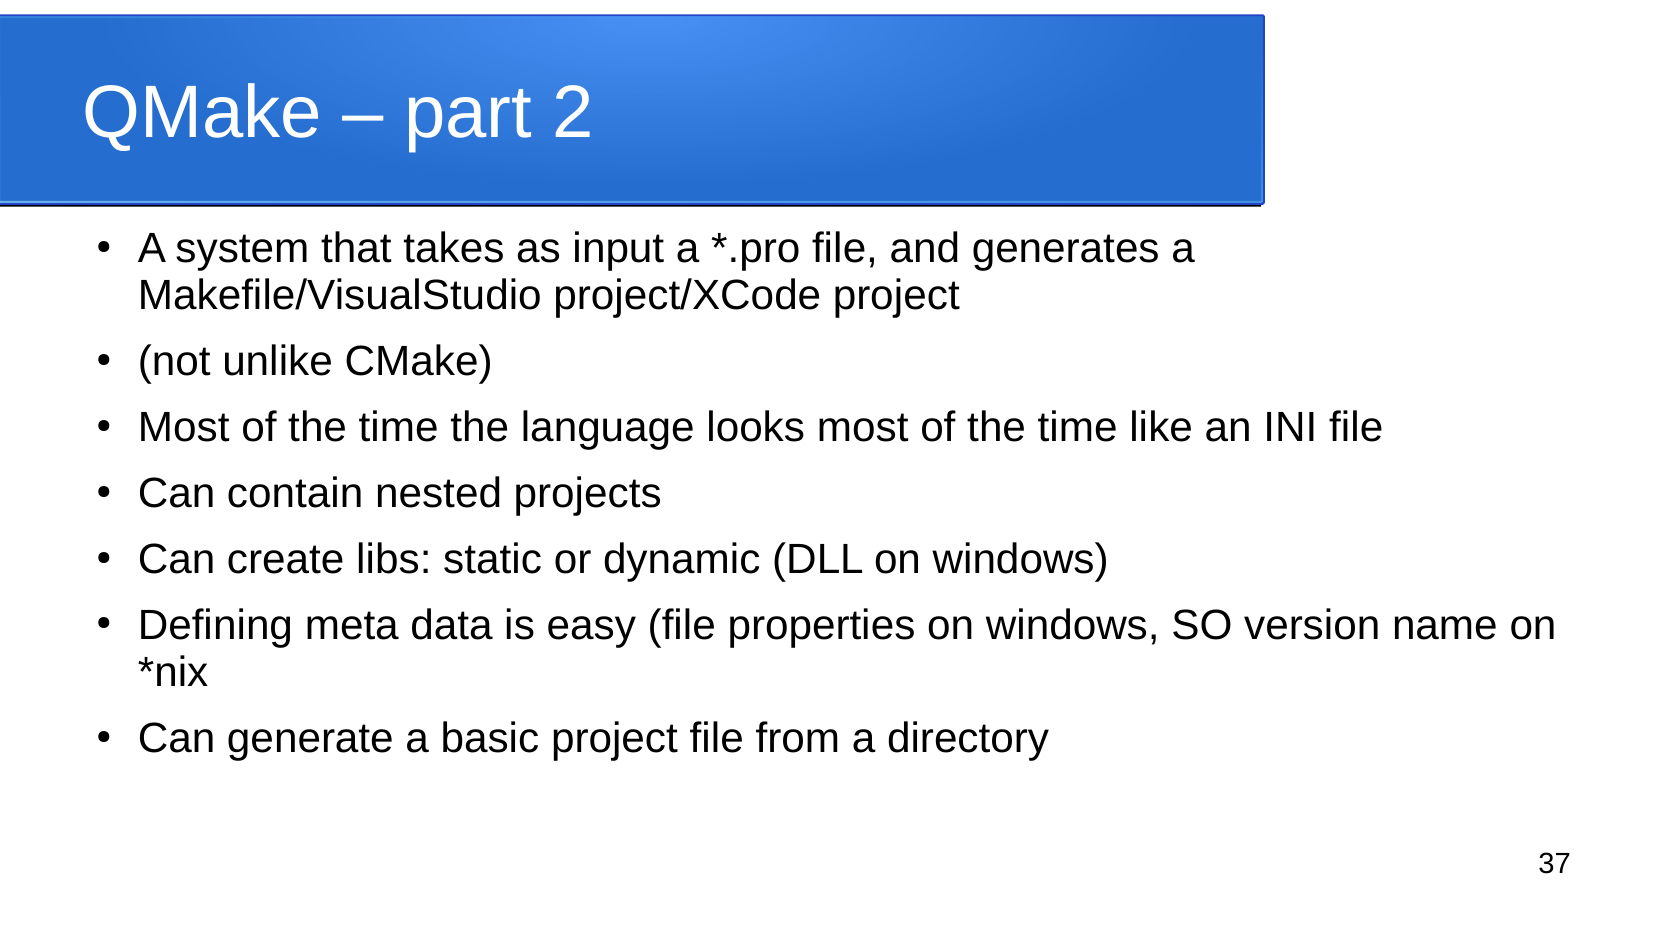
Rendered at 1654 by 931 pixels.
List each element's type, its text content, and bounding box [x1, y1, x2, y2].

title QMake – part 2 [82, 35, 1235, 189]
list A system that takes as input a *.pro file, and generates a Makefile/VisualStudio project/XCode project (not unlike CMake) Most of the time the language looks most of the time like an INI file Can contain nested projects Can create libs: static or dynamic (DLL on windows) Defining meta data is easy (file properties on windows, SO version name on *nix Can generate a basic project file from a directory [82, 224, 1571, 764]
